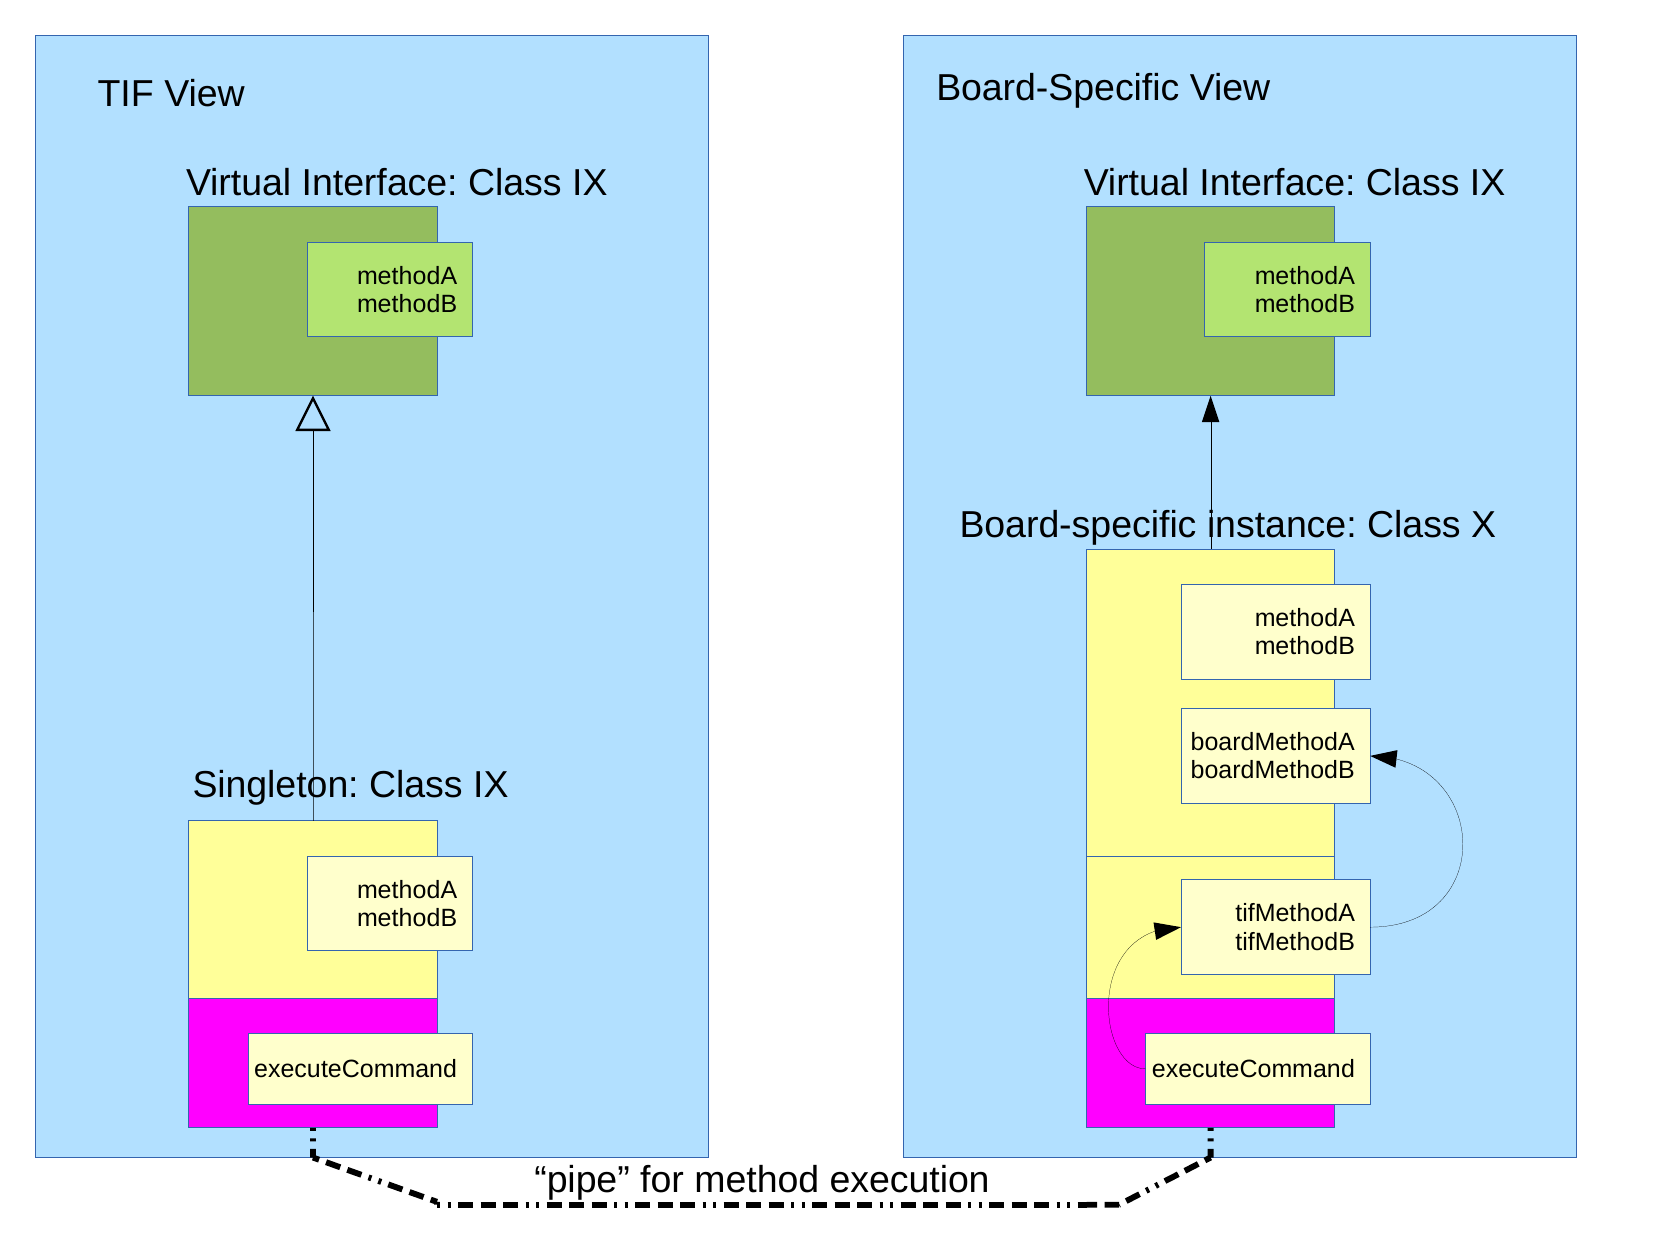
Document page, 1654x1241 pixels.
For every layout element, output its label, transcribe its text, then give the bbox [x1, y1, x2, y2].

text_box Board-specific instance: Class X [944, 496, 1512, 553]
text_box methodA methodB [1181, 584, 1371, 680]
text_box [35, 35, 709, 1158]
text_box executeCommand [248, 1033, 473, 1105]
text_box Board-Specific View [921, 59, 1286, 116]
text_box [903, 35, 1577, 1158]
text_box Virtual Interface: Class IX [1068, 153, 1521, 211]
text_box “pipe” for method execution [519, 1151, 1005, 1209]
text_box tifMethodA tifMethodB [1181, 879, 1371, 975]
text_box methodA methodB [307, 856, 473, 951]
text_box Virtual Interface: Class IX [171, 153, 623, 211]
text_box boardMethodA boardMethodB [1181, 708, 1371, 804]
text_box methodA methodB [307, 242, 473, 337]
text_box Singleton: Class IX [177, 755, 313, 813]
text_box Singleton: Class IX [314, 755, 524, 813]
text_box methodA methodB [1204, 242, 1371, 337]
text_box TIF View [82, 64, 260, 122]
text_box executeCommand [1145, 1033, 1371, 1105]
